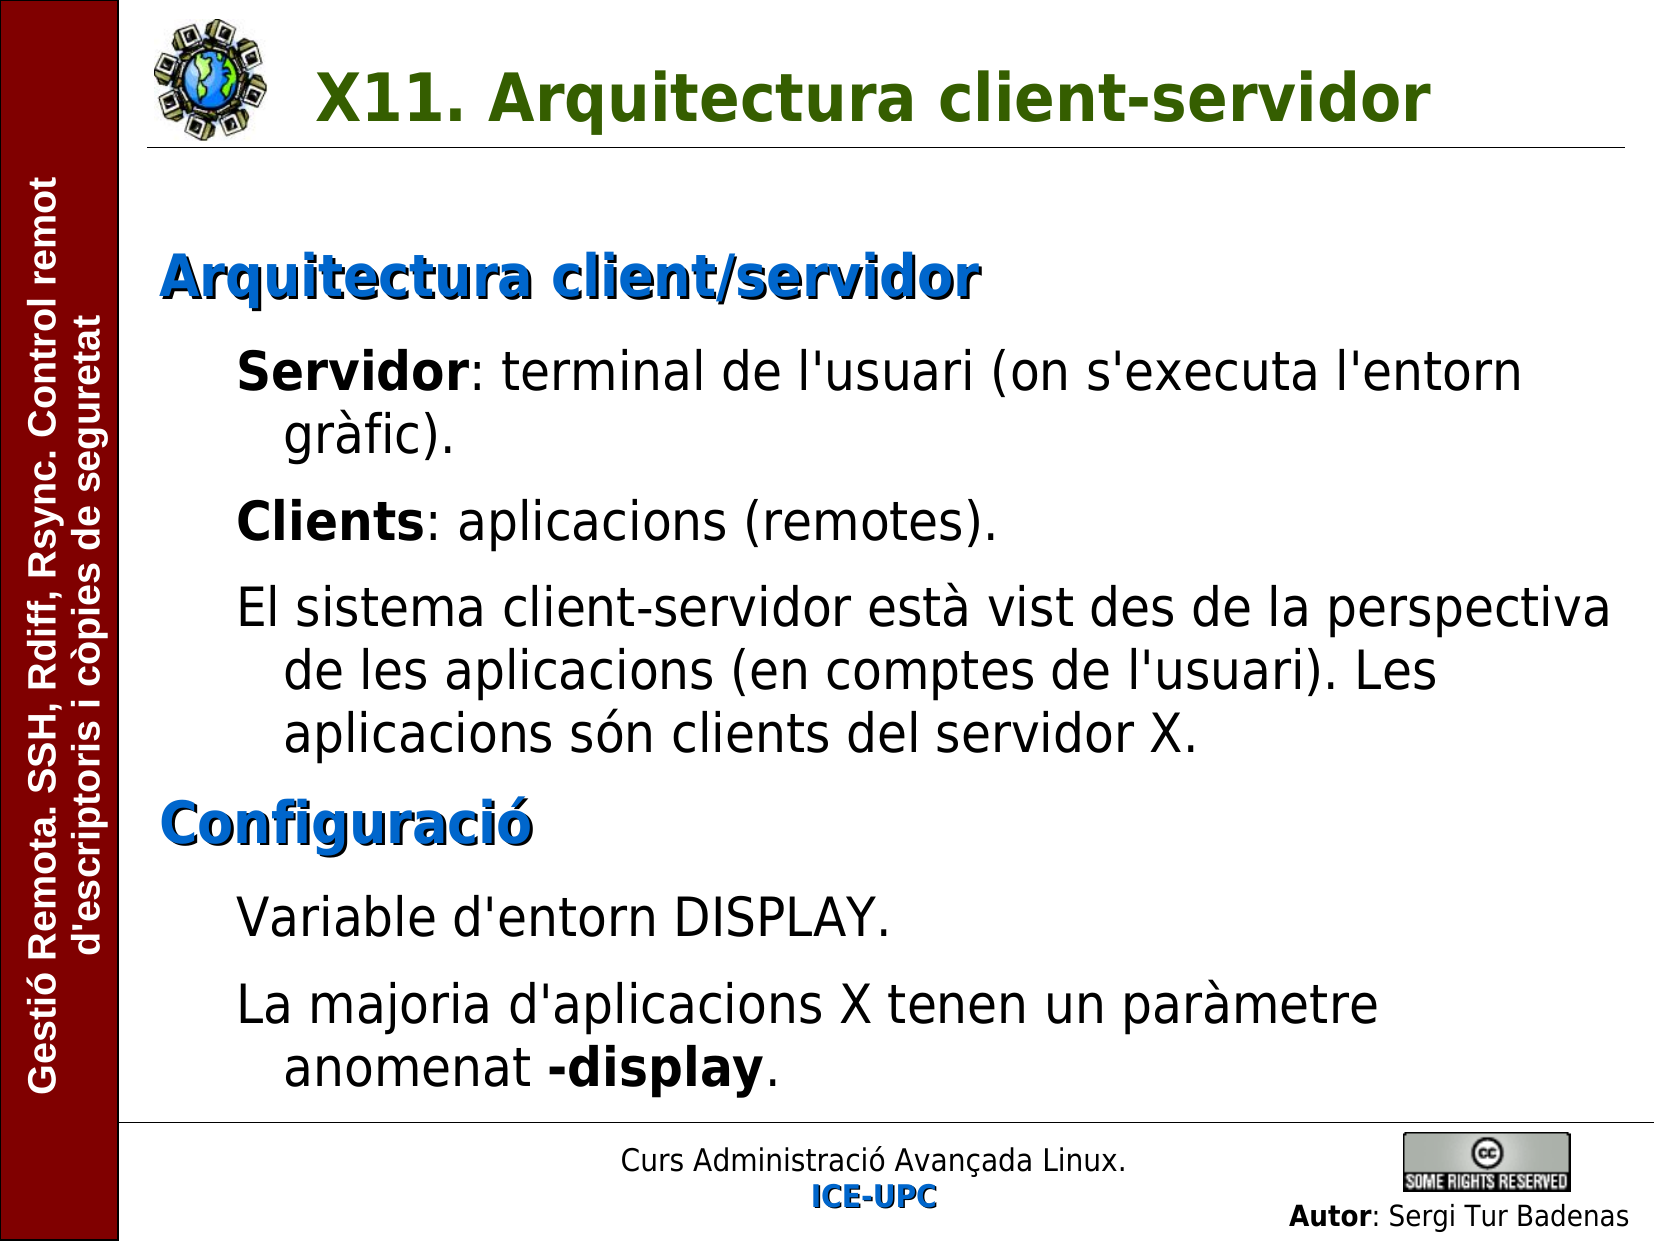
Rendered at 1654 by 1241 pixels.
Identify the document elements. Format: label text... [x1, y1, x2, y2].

title X11. Arquitectura client-servidor [129, 49, 1619, 148]
picture [154, 19, 268, 49]
list Arquitectura client/servidor Servidor: terminal de l'usuari (on s'executa l'entorn gràfic). Clients: aplicacions (remotes). El sistema client-servidor està vist des de la perspectiva de les aplicacions (en comptes de l'usuari). Les aplicacions són clients del servidor X. Configuració Variable d'entorn DISPLAY. La majoria d'aplicacions X tenen un paràmetre anomenat -display. [141, 242, 1630, 1100]
picture [1403, 1132, 1571, 1192]
